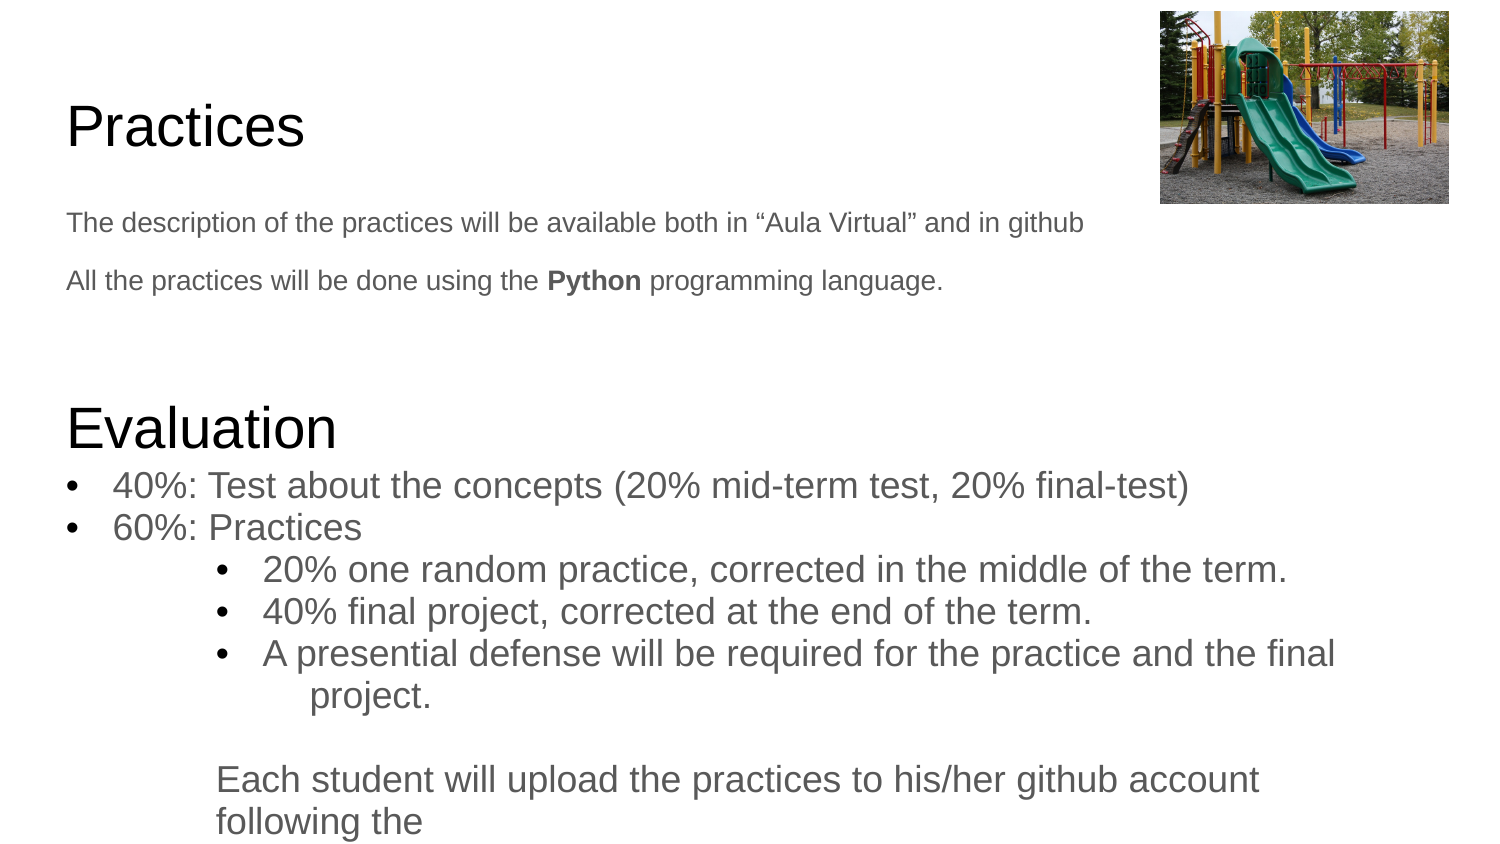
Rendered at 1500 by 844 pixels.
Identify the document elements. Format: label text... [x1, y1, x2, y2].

title Evaluation [51, 374, 406, 457]
title Practices [51, 72, 346, 167]
list The description of the practices will be available both in “Aula Virtual” and in github All the practices will be done using the Python programming language. [51, 189, 1449, 406]
picture [1160, 11, 1449, 204]
text_box 40%: Test about the concepts (20% mid-term test, 20% final-test) 60%: Practices 20% one random practice, corrected in the middle of the term. 40% final project, corrected at the end of the term. A presential defense will be required for the practice and the final project. Each student will upload the practices to his/her github account following the instructions provided [51, 457, 1395, 725]
